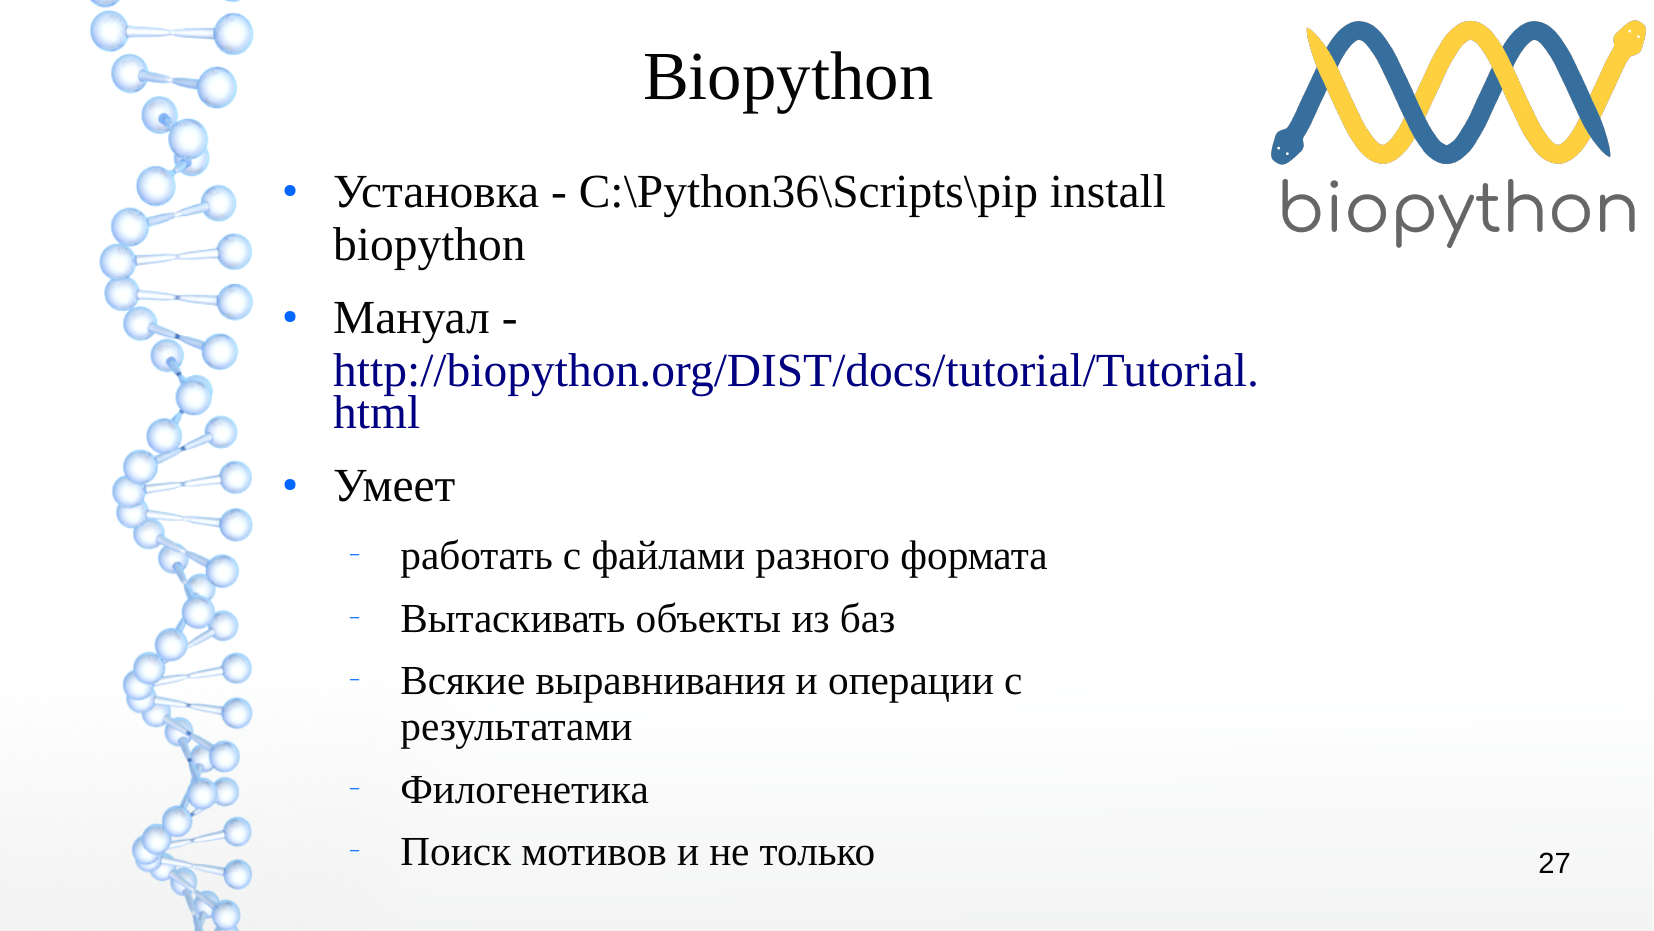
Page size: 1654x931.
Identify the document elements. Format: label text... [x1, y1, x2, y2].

picture [0, 0, 1654, 931]
title Biopython [124, 0, 1263, 154]
list Установка - C:\Python36\Scripts\pip install biopython Мануал - http://biopython.org/DIST/docs/tutorial/Tutorial.html Умеет работать с файлами разного формата Вытаскивать объекты из баз Всякие выравнивания и операции с результатами Филогенетика Поиск мотивов и не только [265, 165, 1264, 839]
